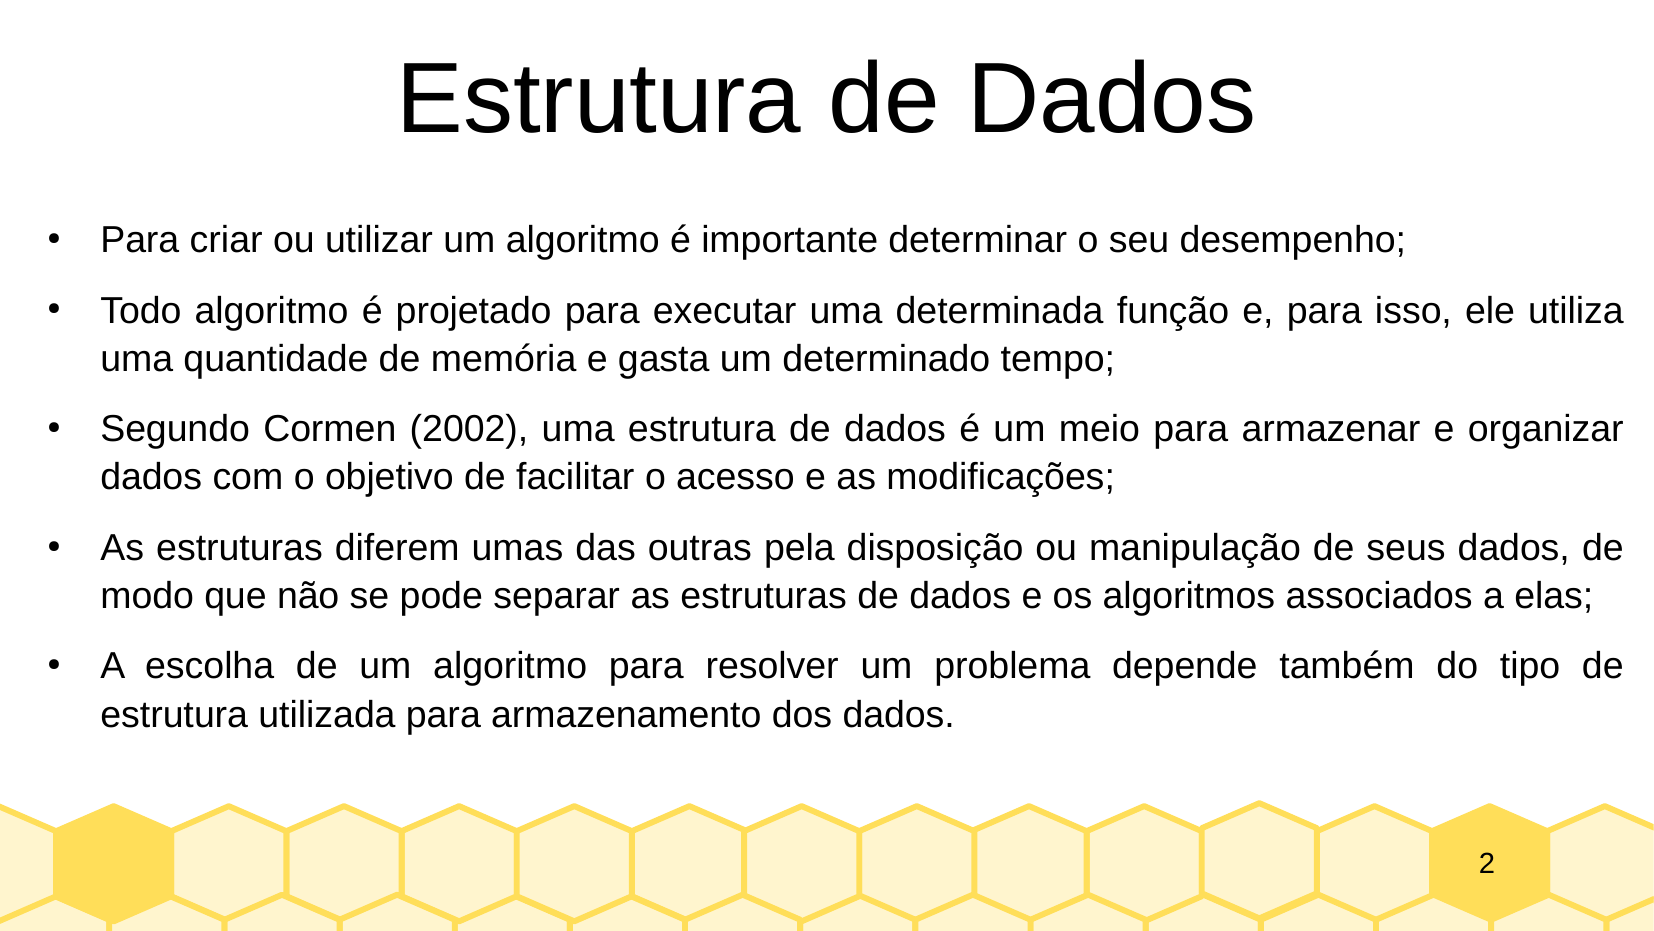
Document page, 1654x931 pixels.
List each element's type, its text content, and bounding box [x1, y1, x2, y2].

list Para criar ou utilizar um algoritmo é importante determinar o seu desempenho; Todo algoritmo é projetado para executar uma determinada função e, para isso, ele utiliza uma quantidade de memória e gasta um determinado tempo; Segundo Cormen (2002), uma estrutura de dados é um meio para armazenar e organizar dados com o objetivo de facilitar o acesso e as modificações; As estruturas diferem umas das outras pela disposição ou manipulação de seus dados, de modo que não se pode separar as estruturas de dados e os algoritmos associados a elas; A escolha de um algoritmo para resolver um problema depende também do tipo de estrutura utilizada para armazenamento dos dados. [29, 212, 1625, 745]
title Estrutura de Dados [29, 23, 1625, 172]
